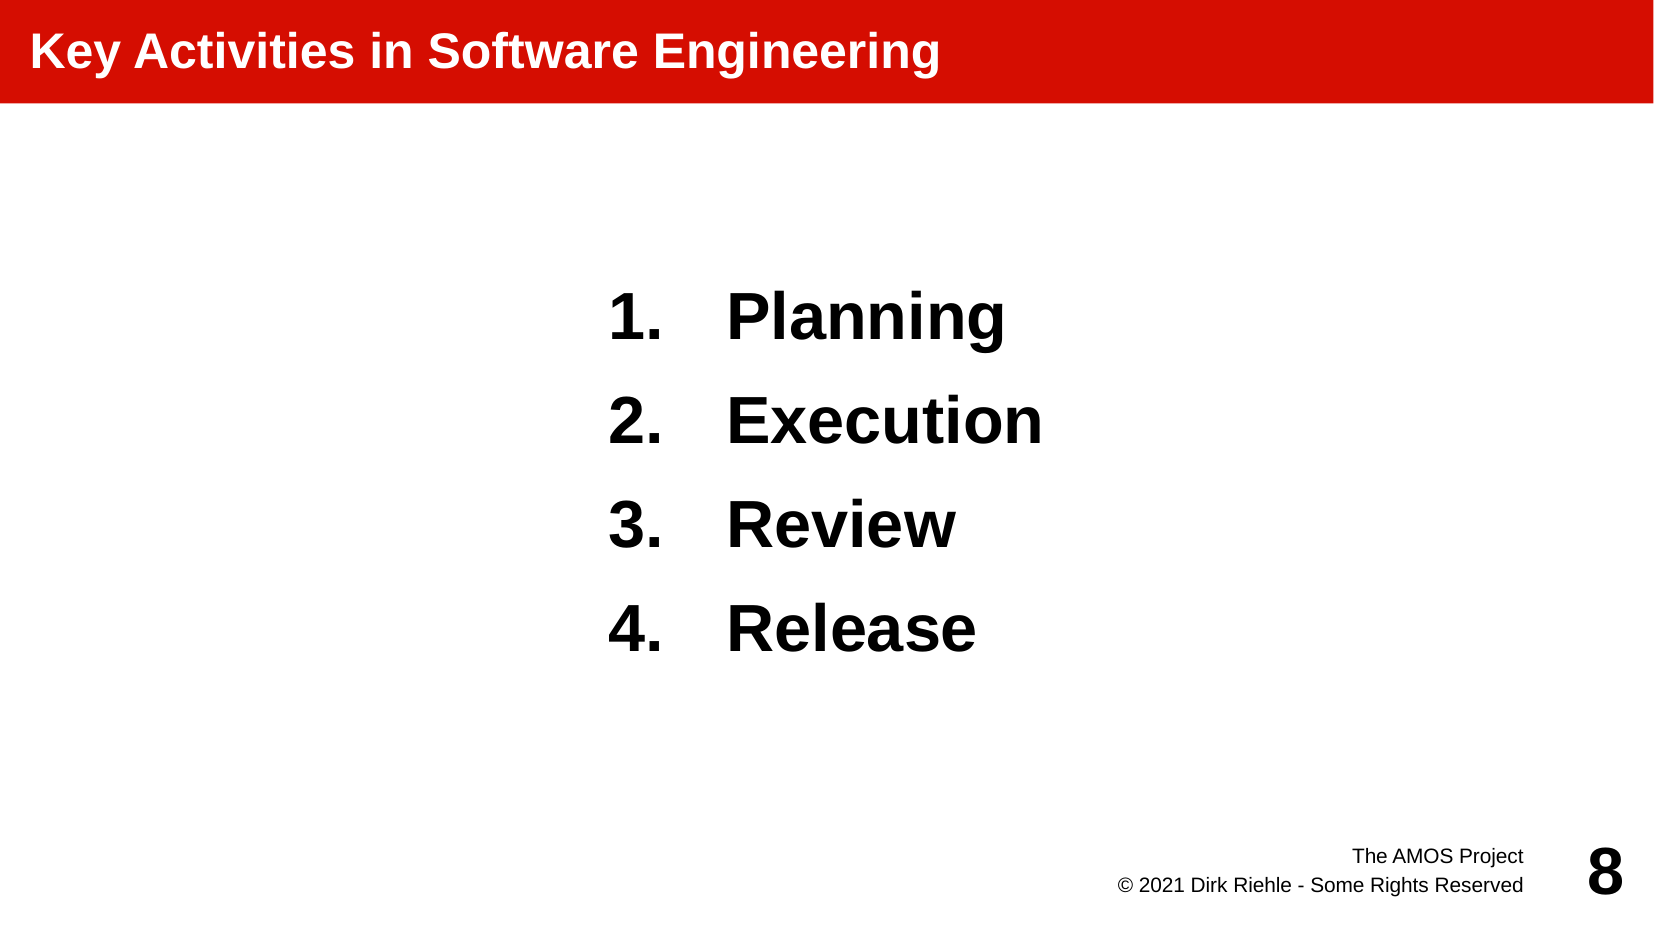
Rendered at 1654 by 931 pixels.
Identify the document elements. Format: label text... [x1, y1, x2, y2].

subtitle Planning Execution Review Release [29, 132, 1625, 813]
title Key Activities in Software Engineering [0, 0, 1654, 104]
